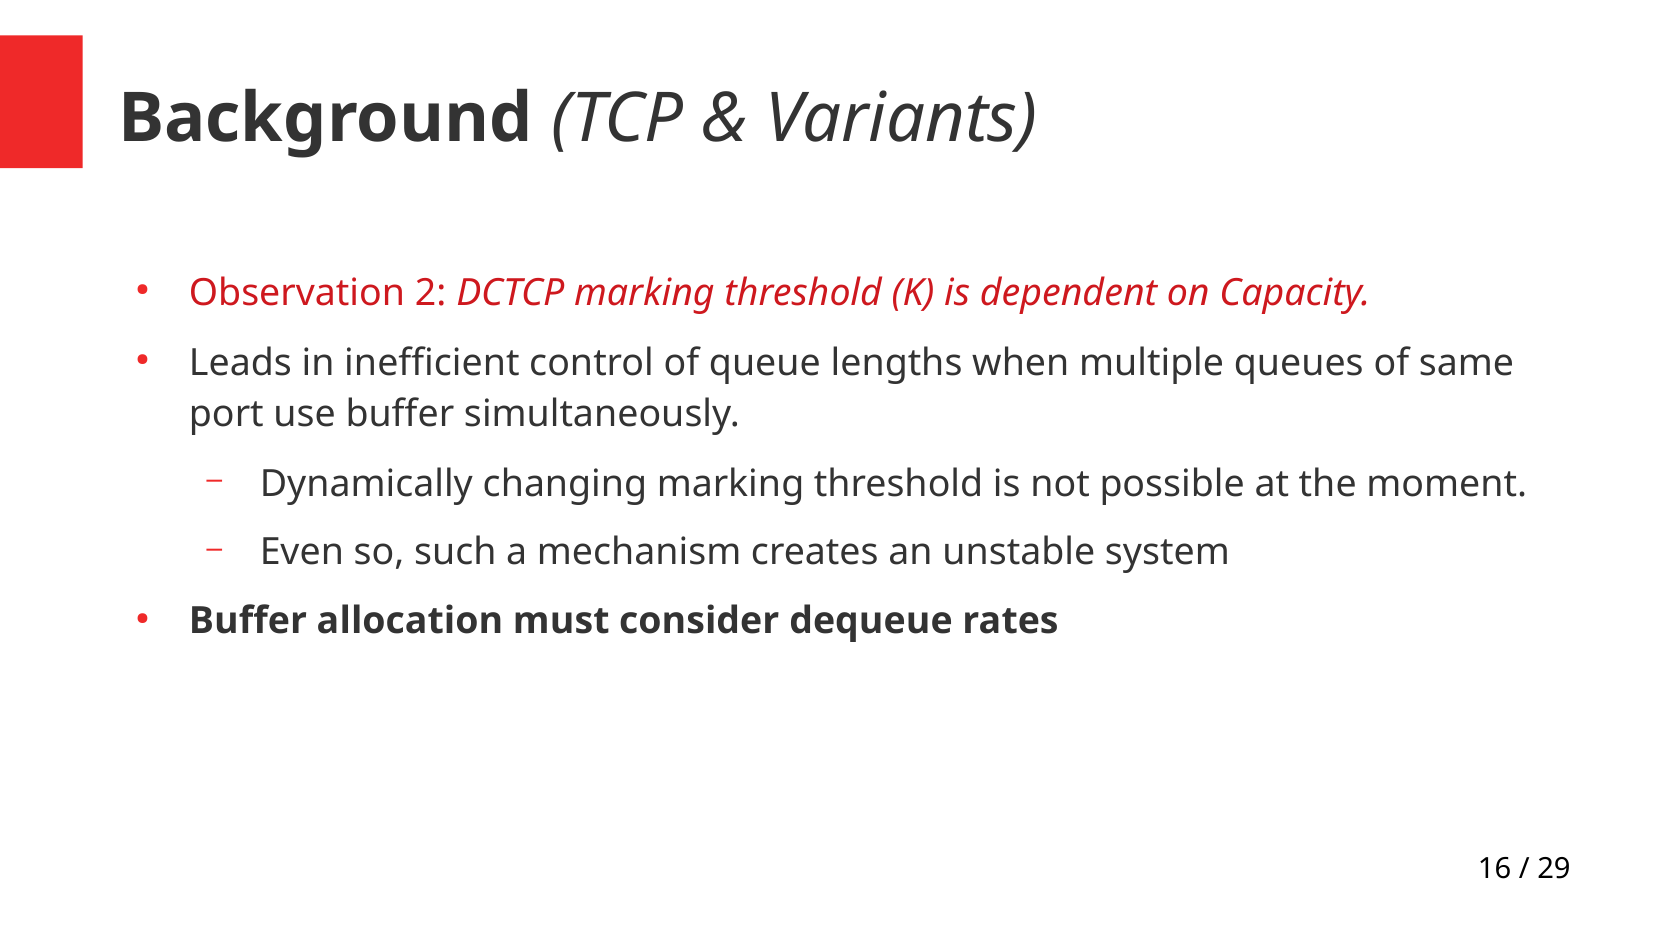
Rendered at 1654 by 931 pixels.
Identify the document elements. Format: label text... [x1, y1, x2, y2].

list Observation 2: DCTCP marking threshold (K) is dependent on Capacity. Leads in inefficient control of queue lengths when multiple queues of same port use buffer simultaneously. Dynamically changing marking threshold is not possible at the moment. Even so, such a mechanism creates an unstable system Buffer allocation must consider dequeue rates [118, 265, 1536, 806]
title Background (TCP & Variants) [118, 36, 1571, 193]
